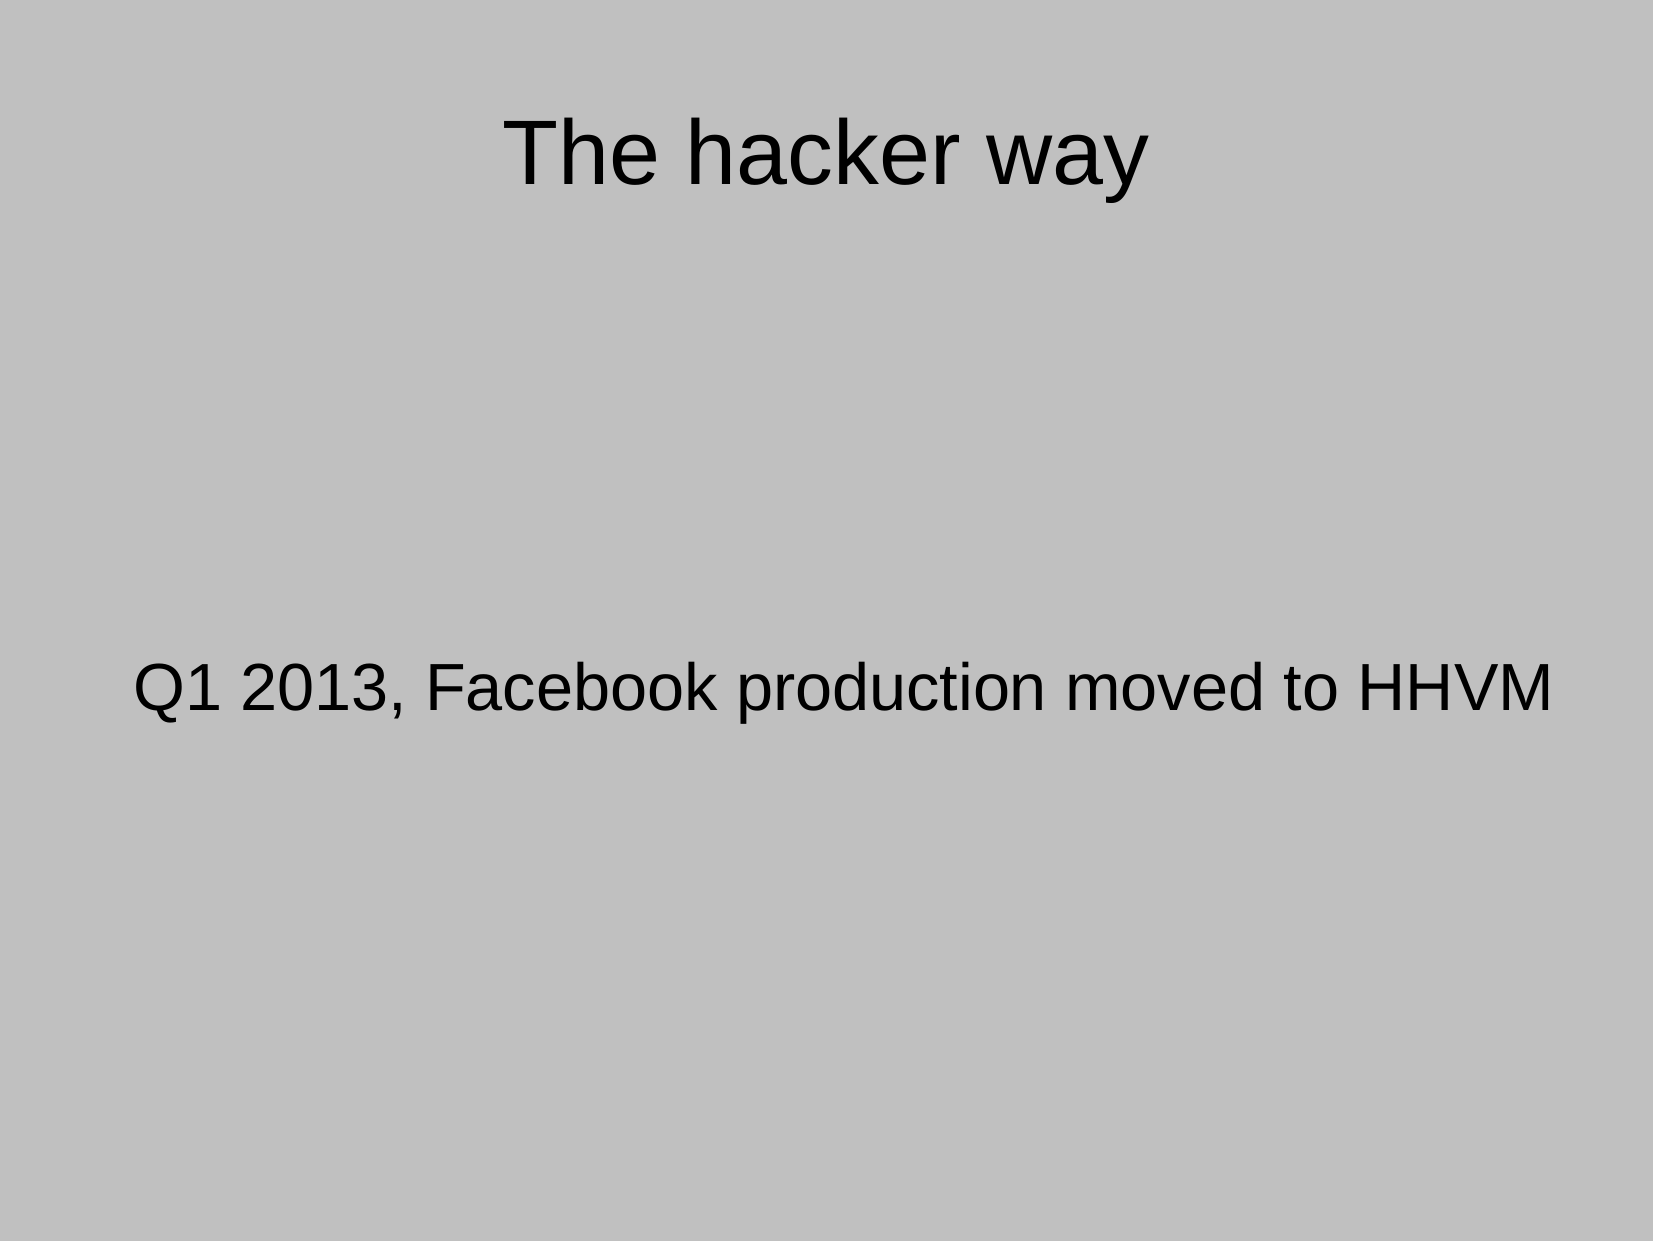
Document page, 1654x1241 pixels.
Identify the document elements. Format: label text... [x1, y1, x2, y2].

subtitle Q1 2013, Facebook production moved to HHVM [82, 290, 1571, 1010]
title The hacker way [82, 49, 1571, 257]
